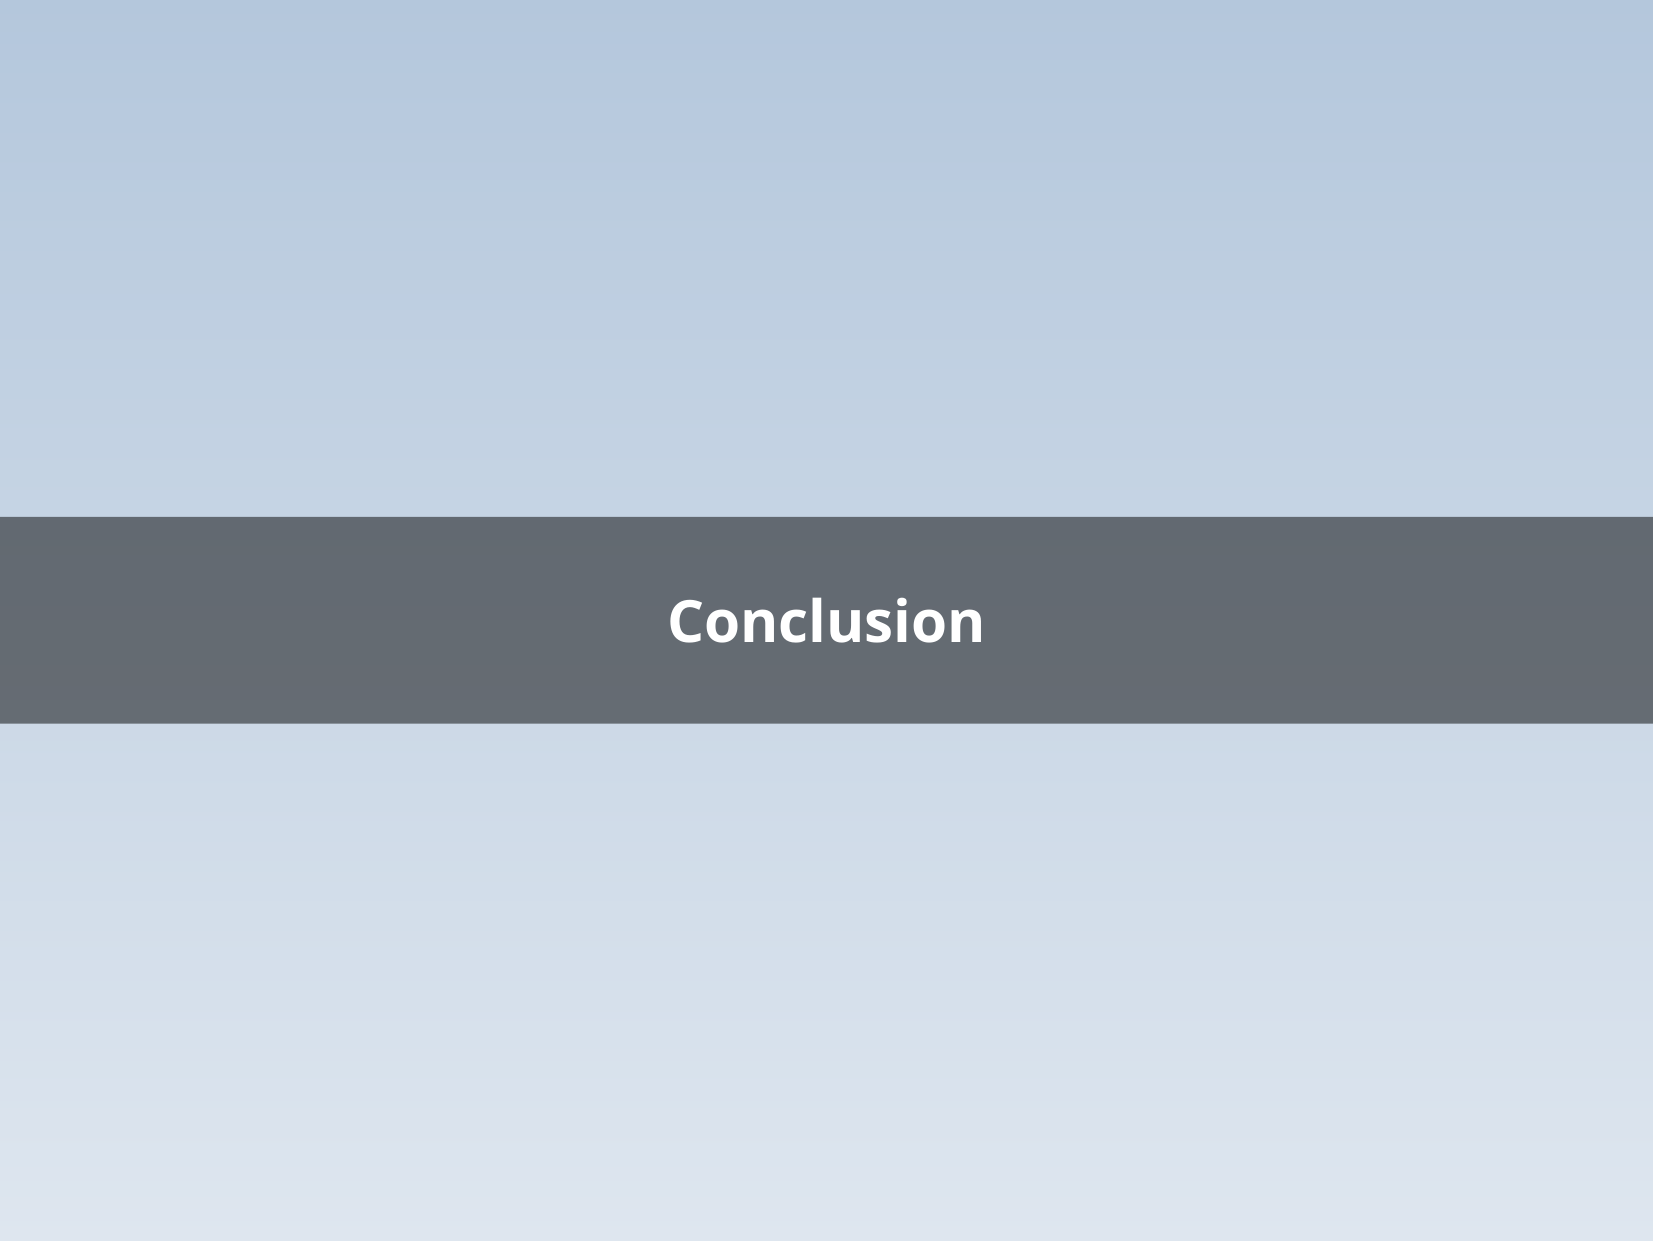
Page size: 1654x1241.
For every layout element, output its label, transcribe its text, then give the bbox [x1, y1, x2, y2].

title Conclusion [58, 546, 1594, 695]
